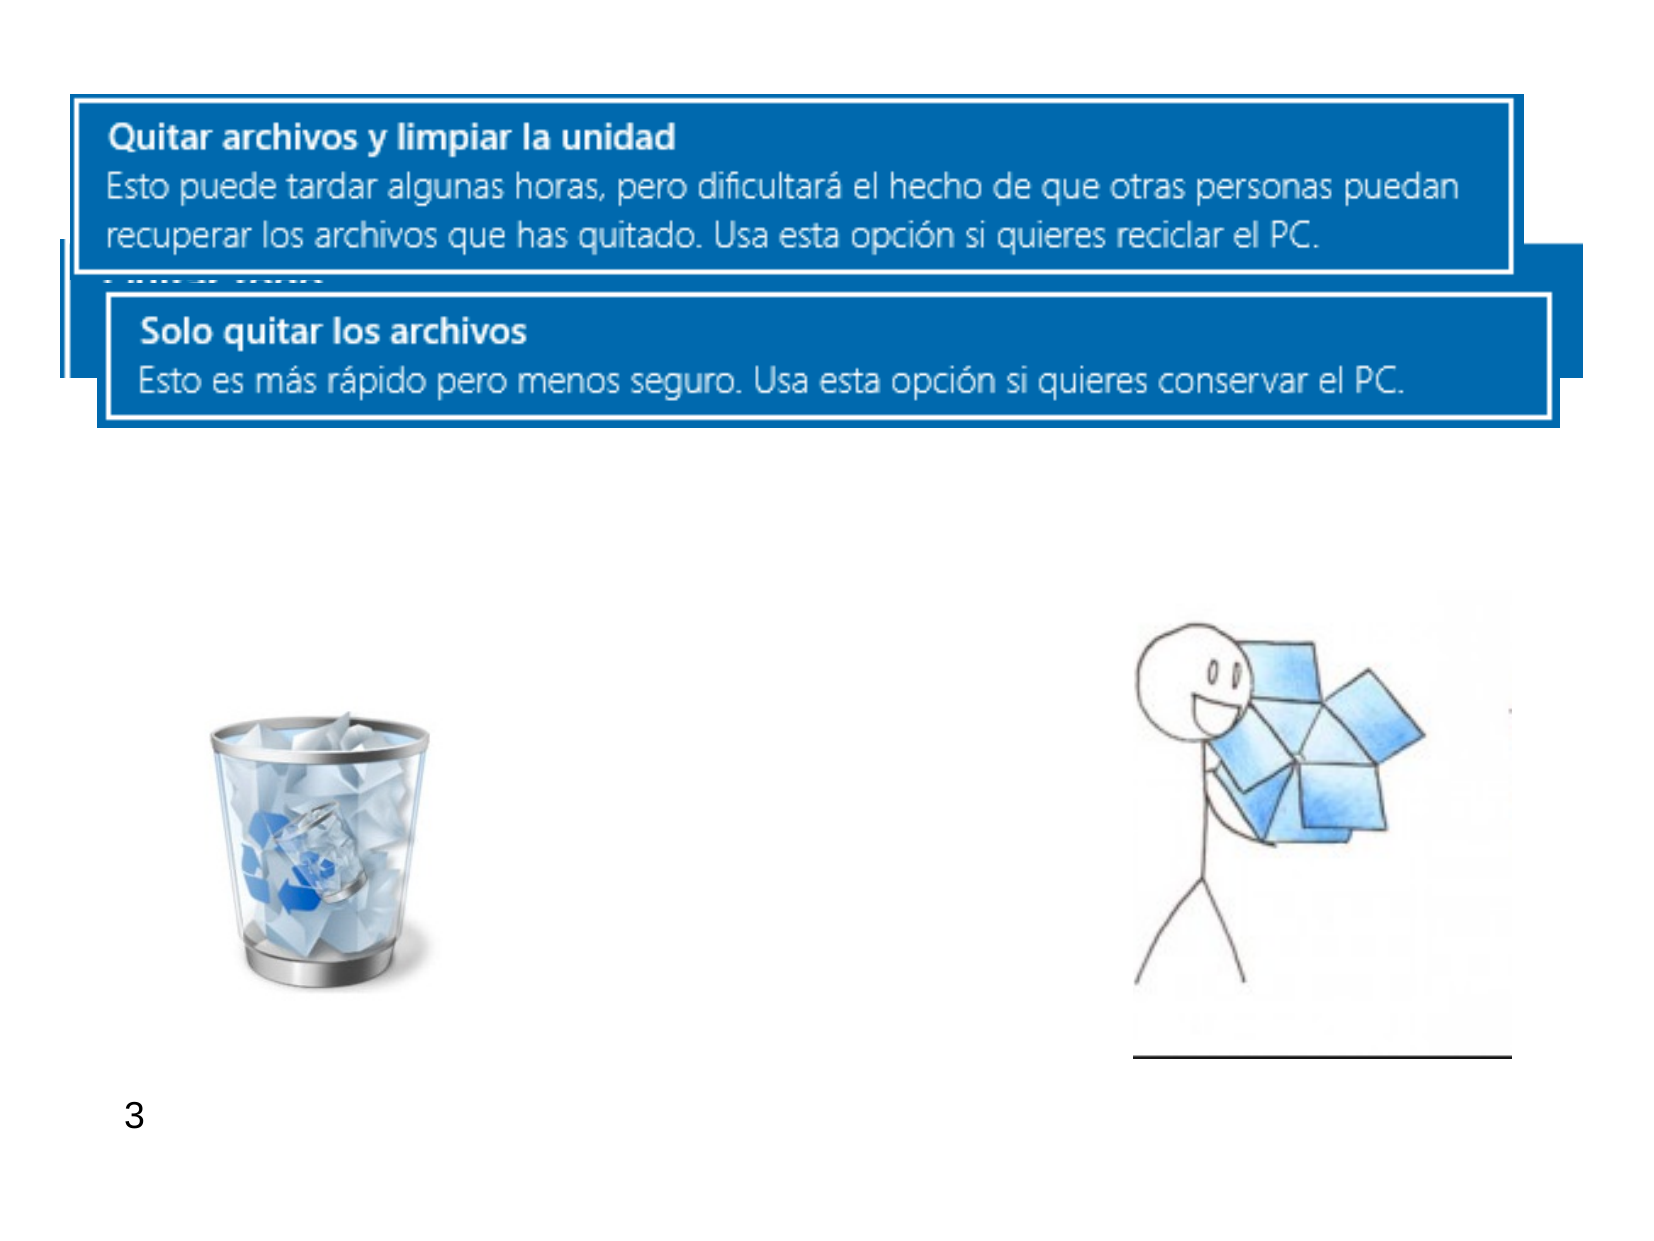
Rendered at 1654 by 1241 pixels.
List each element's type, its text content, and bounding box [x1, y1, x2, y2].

picture [184, 696, 461, 1002]
picture [60, 94, 1583, 428]
picture [1133, 590, 1512, 1059]
text_box <número> [109, 1087, 768, 1158]
